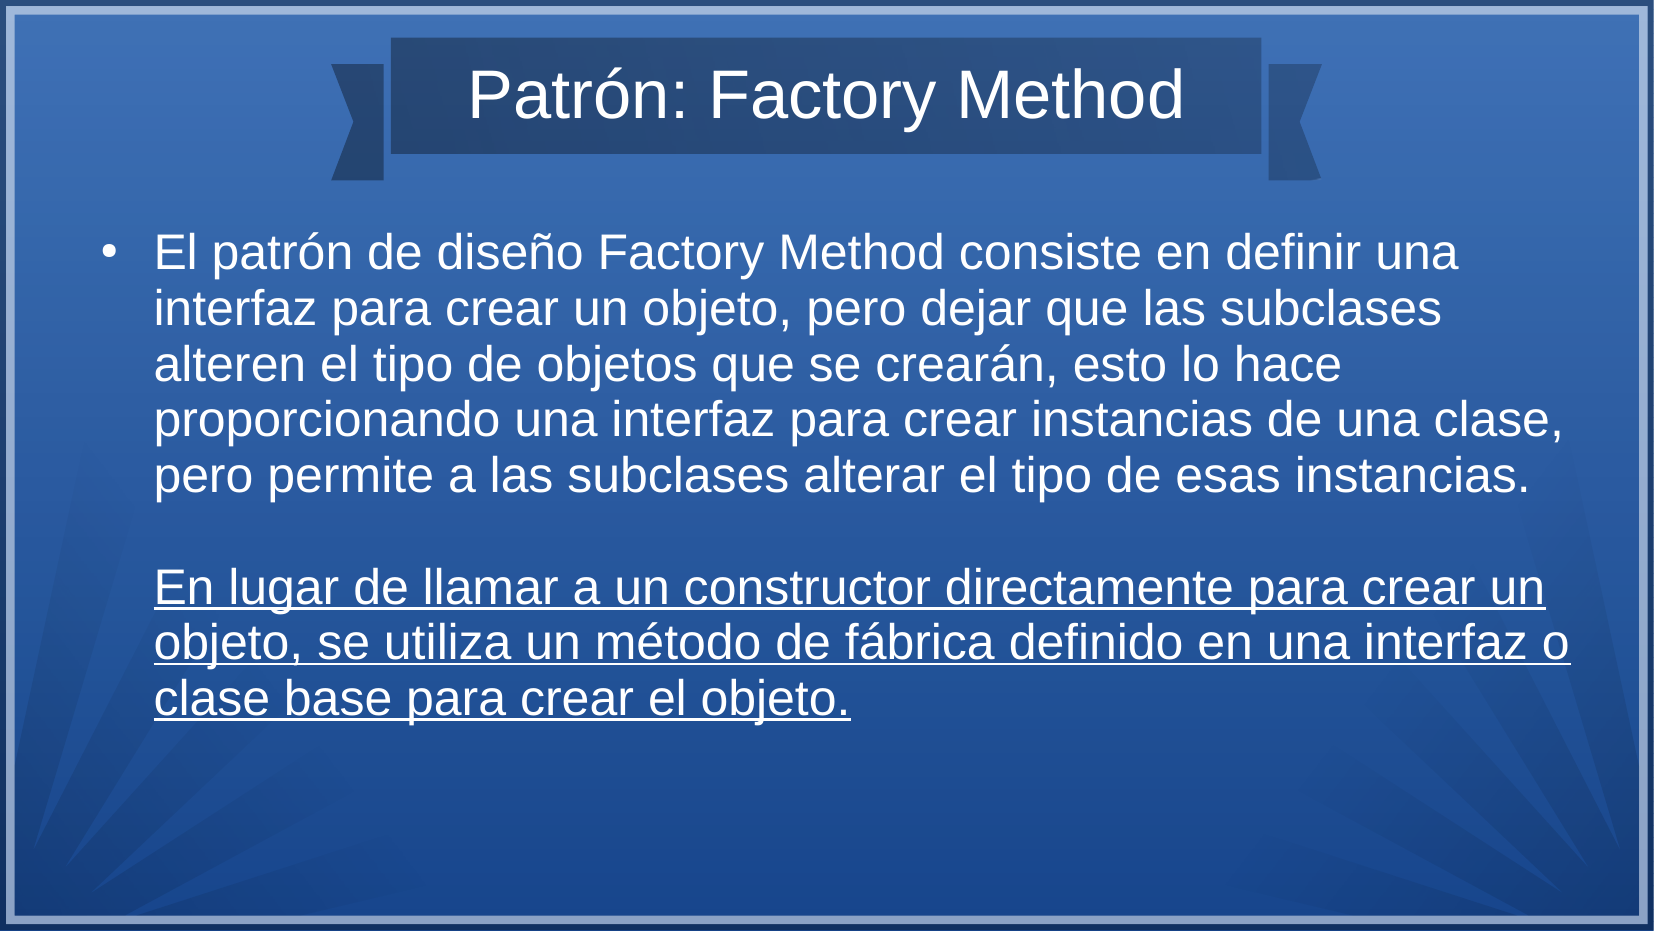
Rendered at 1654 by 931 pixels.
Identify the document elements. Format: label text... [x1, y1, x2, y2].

title Patrón: Factory Method [389, 35, 1264, 154]
list El patrón de diseño Factory Method consiste en definir una interfaz para crear un objeto, pero dejar que las subclases alteren el tipo de objetos que se crearán, esto lo hace proporcionando una interfaz para crear instancias de una clase, pero permite a las subclases alterar el tipo de esas instancias. En lugar de llamar a un constructor directamente para crear un objeto, se utiliza un método de fábrica definido en una interfaz o clase base para crear el objeto. [82, 224, 1571, 848]
